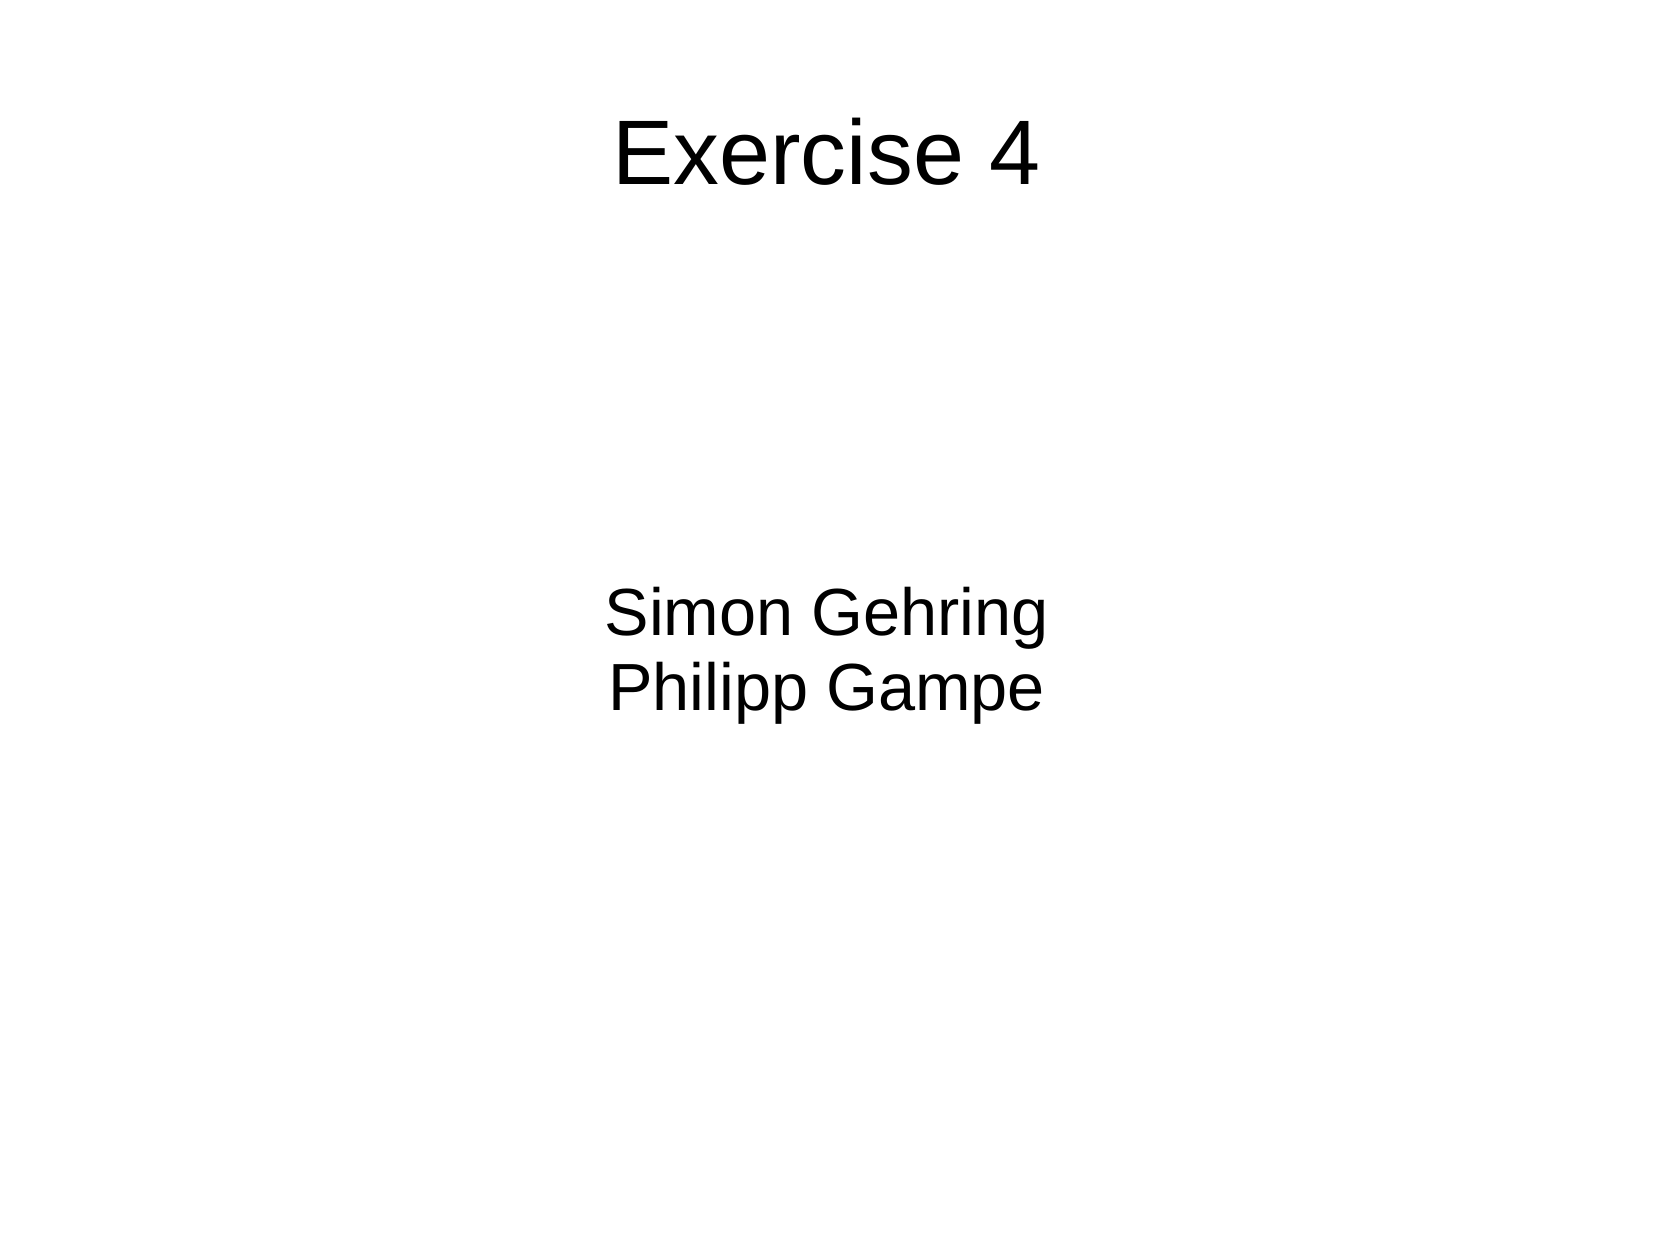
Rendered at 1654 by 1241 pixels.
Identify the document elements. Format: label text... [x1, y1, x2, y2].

title Exercise 4 [82, 49, 1571, 257]
subtitle Simon Gehring Philipp Gampe [82, 290, 1571, 1010]
